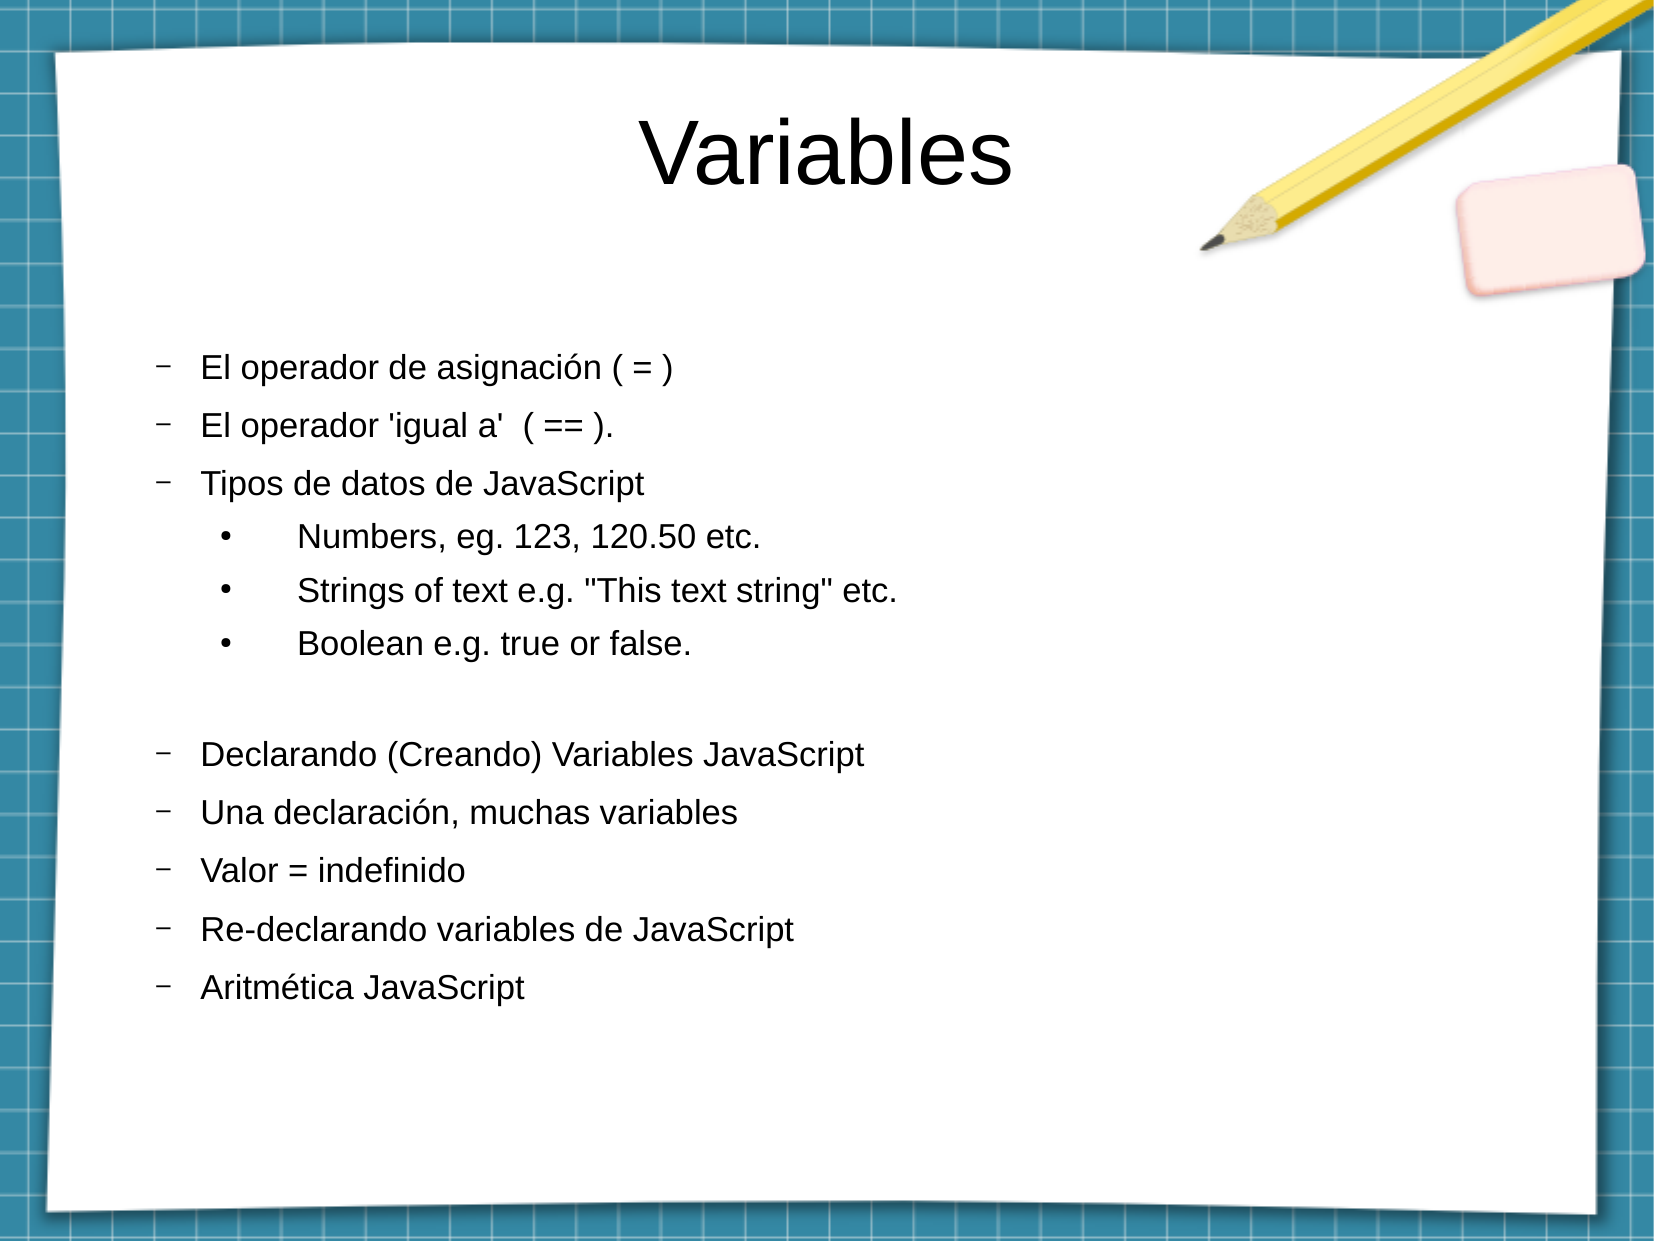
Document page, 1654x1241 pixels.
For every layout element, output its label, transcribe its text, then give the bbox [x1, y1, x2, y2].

list El operador de asignación ( = ) El operador 'igual a' ( == ). Tipos de datos de JavaScript Numbers, eg. 123, 120.50 etc. Strings of text e.g. "This text string" etc. Boolean e.g. true or false. Declarando (Creando) Variables JavaScript Una declaración, muchas variables Valor = indefinido Re-declarando variables de JavaScript Aritmética JavaScript [82, 290, 1571, 1010]
title Variables [82, 49, 1571, 257]
picture [0, 0, 1654, 1241]
